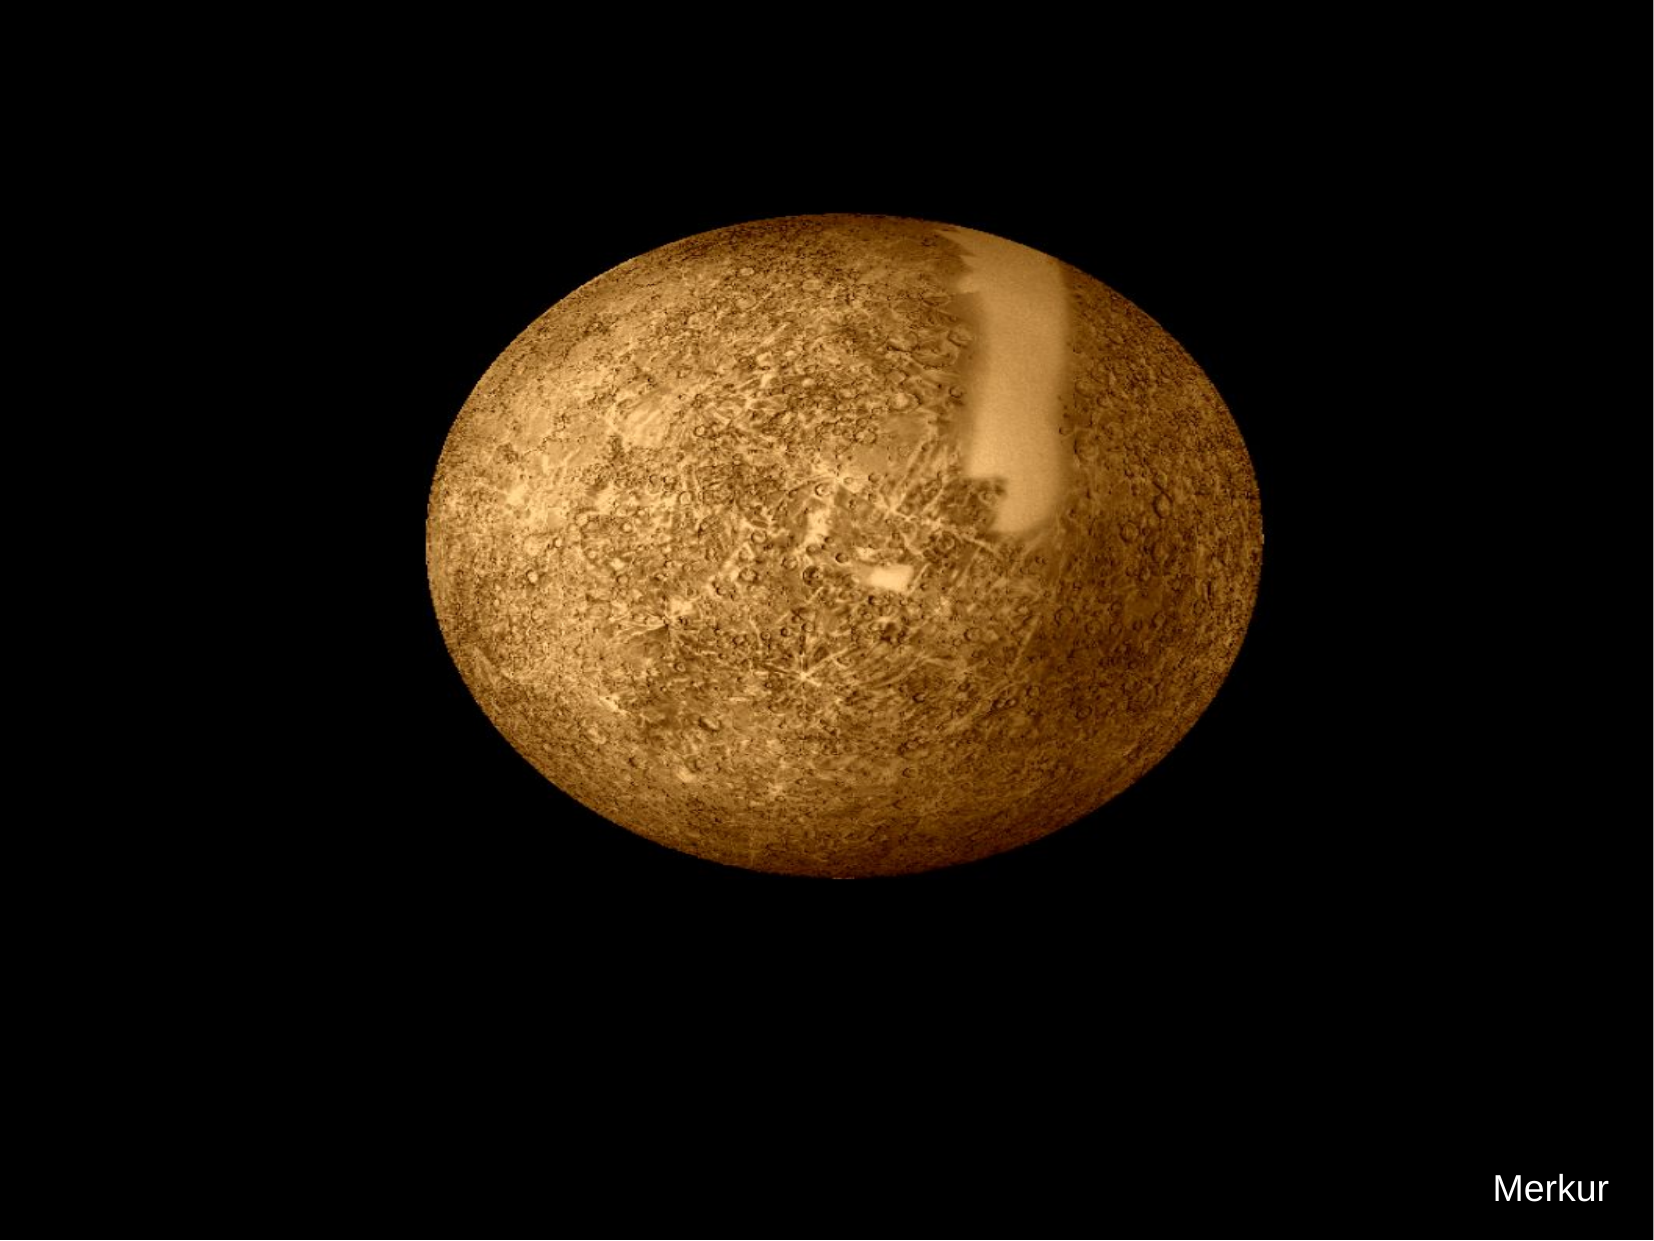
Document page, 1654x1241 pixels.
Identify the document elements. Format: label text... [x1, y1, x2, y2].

text_box Merkur [0, 1163, 1624, 1221]
picture [373, 192, 1294, 888]
